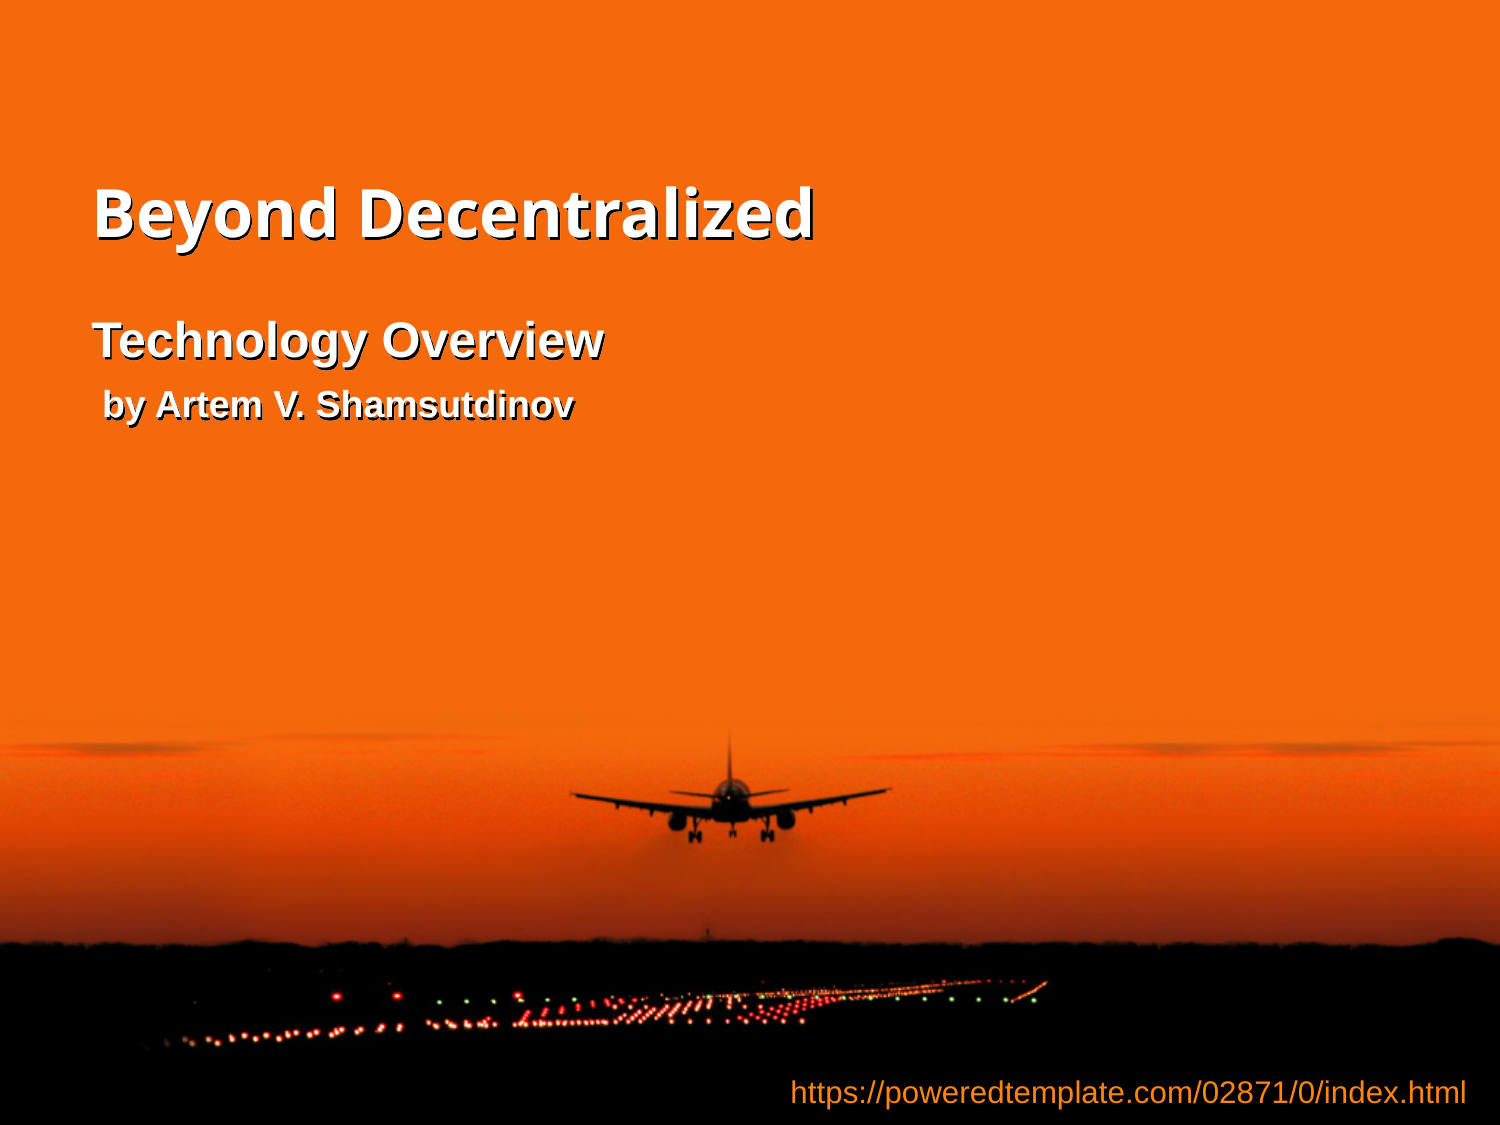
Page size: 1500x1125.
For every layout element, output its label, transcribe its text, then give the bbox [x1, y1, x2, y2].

title Beyond Decentralized [76, 148, 1252, 273]
text_box https://poweredtemplate.com/02871/0/index.html [775, 1065, 1500, 1125]
picture [0, 0, 1500, 1125]
subtitle Technology Overview by Artem V. Shamsutdinov [76, 299, 1252, 374]
